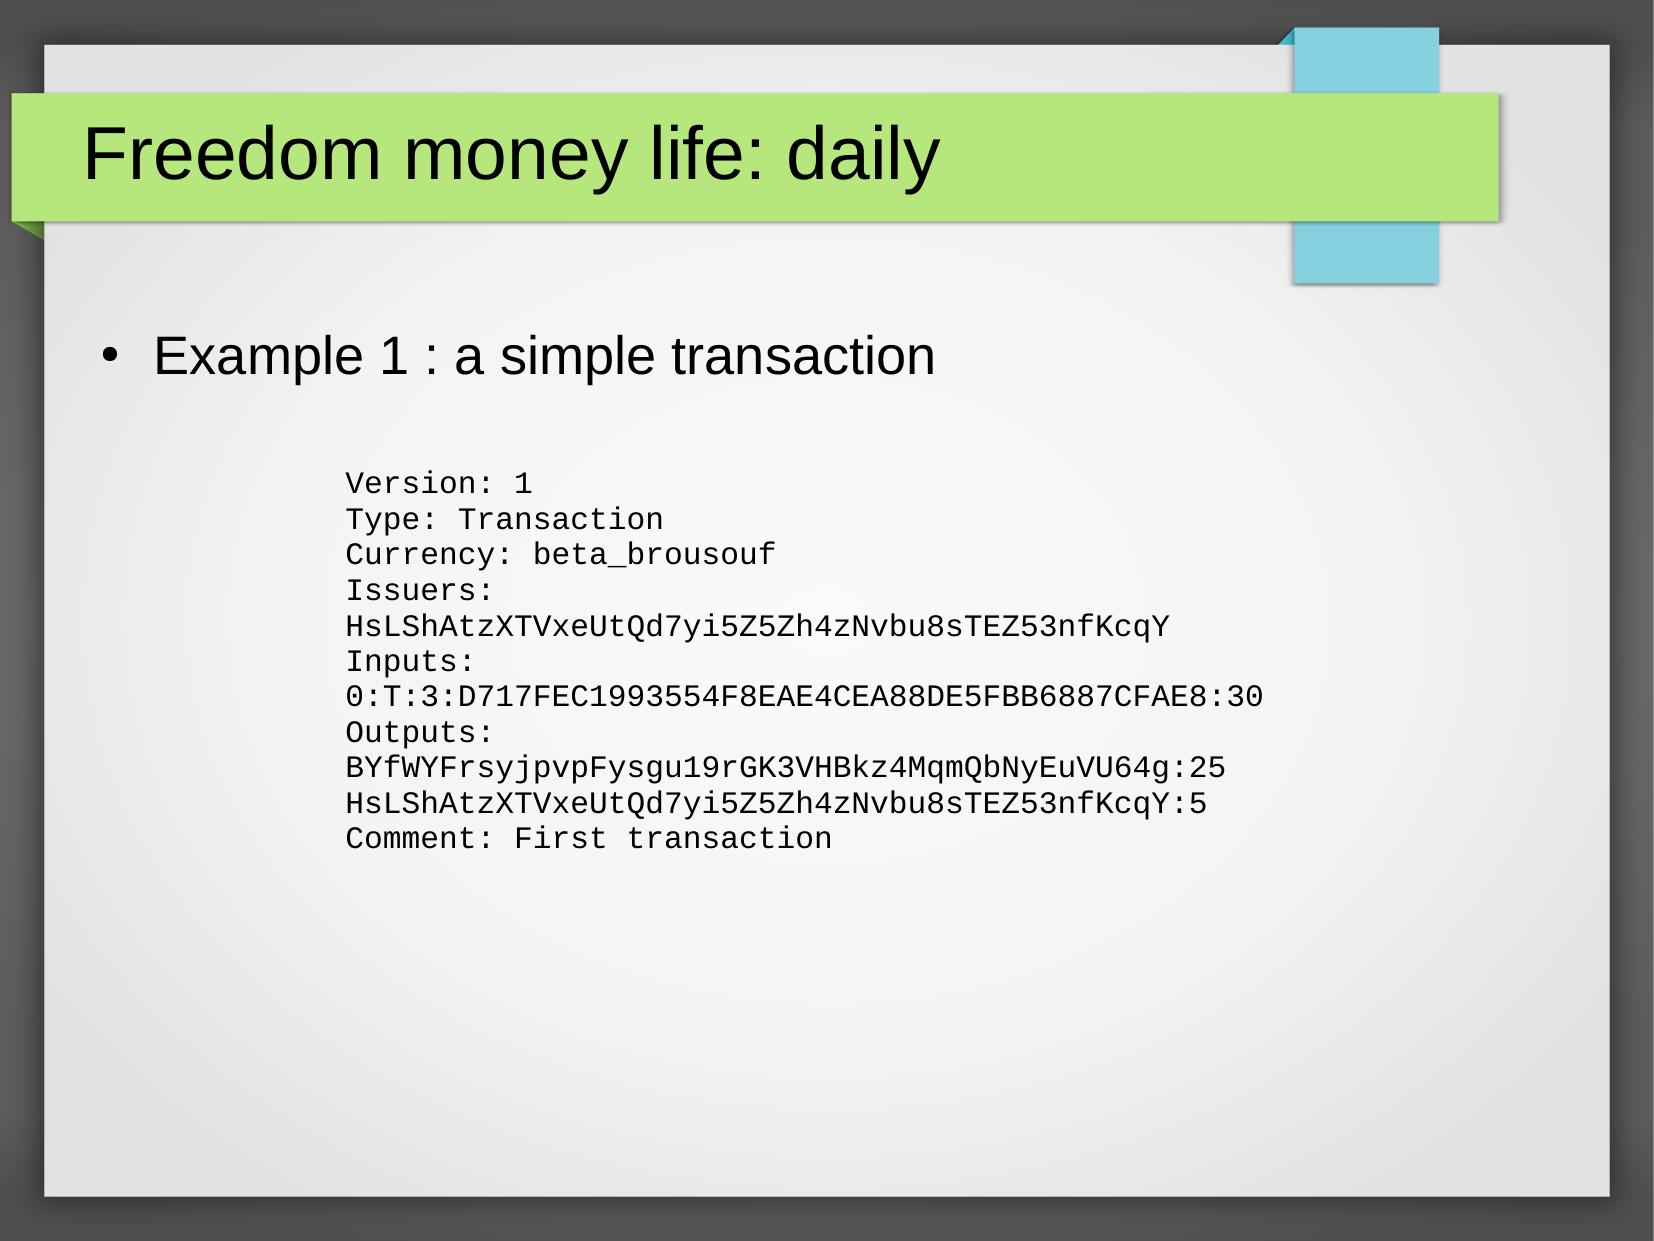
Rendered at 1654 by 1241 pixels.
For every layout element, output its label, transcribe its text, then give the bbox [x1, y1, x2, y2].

text_box Version: 1 Type: Transaction Currency: beta_brousouf Issuers: HsLShAtzXTVxeUtQd7yi5Z5Zh4zNvbu8sTEZ53nfKcqY Inputs: 0:T:3:D717FEC1993554F8EAE4CEA88DE5FBB6887CFAE8:30 Outputs: BYfWYFrsyjpvpFysgu19rGK3VHBkz4MqmQbNyEuVU64g:25 HsLShAtzXTVxeUtQd7yi5Z5Zh4zNvbu8sTEZ53nfKcqY:5 Comment: First transaction [330, 460, 1335, 898]
list Example 1 : a simple transaction [82, 295, 1571, 1015]
title Freedom money life: daily [82, 94, 1477, 213]
picture [0, 0, 1654, 1241]
